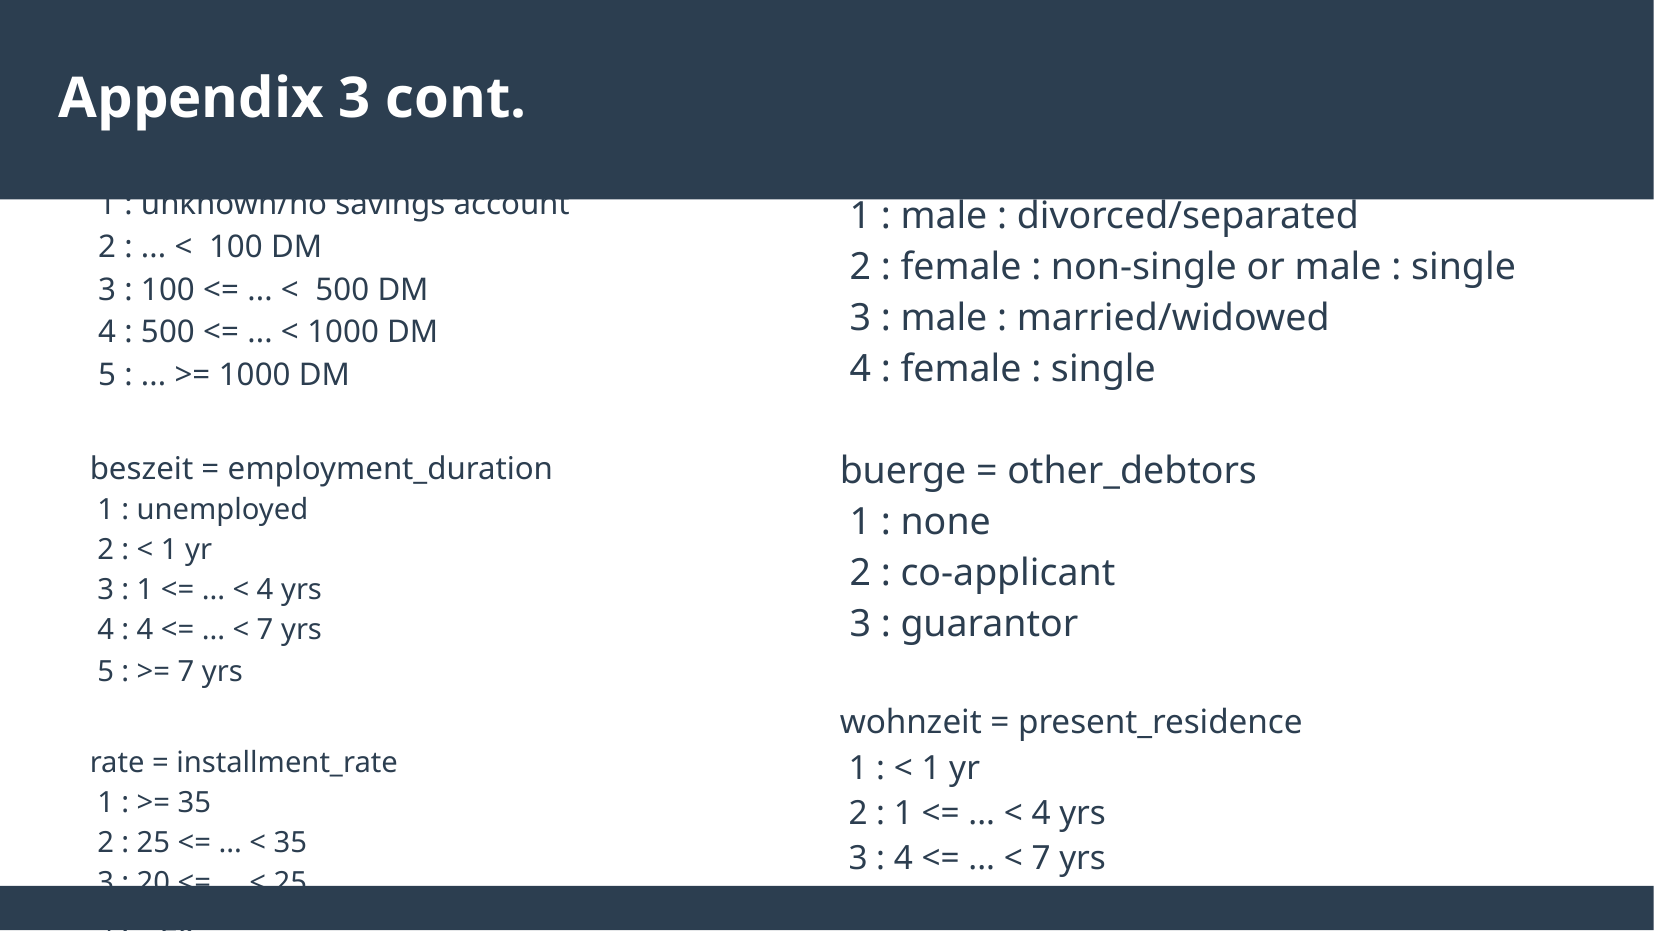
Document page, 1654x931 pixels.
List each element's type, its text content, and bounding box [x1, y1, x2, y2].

text_box sparkont = savings 1 : unknown/no savings account 2 : ... < 100 DM 3 : 100 <= ... < 500 DM 4 : 500 <= ... < 1000 DM 5 : ... >= 1000 DM beszeit = employment_duration 1 : unemployed 2 : < 1 yr 3 : 1 <= ... < 4 yrs 4 : 4 <= ... < 7 yrs 5 : >= 7 yrs rate = installment_rate 1 : >= 35 2 : 25 <= ... < 35 3 : 20 <= ... < 25 4 : < 20 [75, 181, 713, 901]
text_box famges = personal_status_sex 1 : male : divorced/separated 2 : female : non-single or male : single 3 : male : married/widowed 4 : female : single buerge = other_debtors 1 : none 2 : co-applicant 3 : guarantor wohnzeit = present_residence 1 : < 1 yr 2 : 1 <= ... < 4 yrs 3 : 4 <= ... < 7 yrs 4 : >= 7 yrs [825, 154, 1613, 913]
title Appendix 3 cont. [59, 37, 1595, 155]
